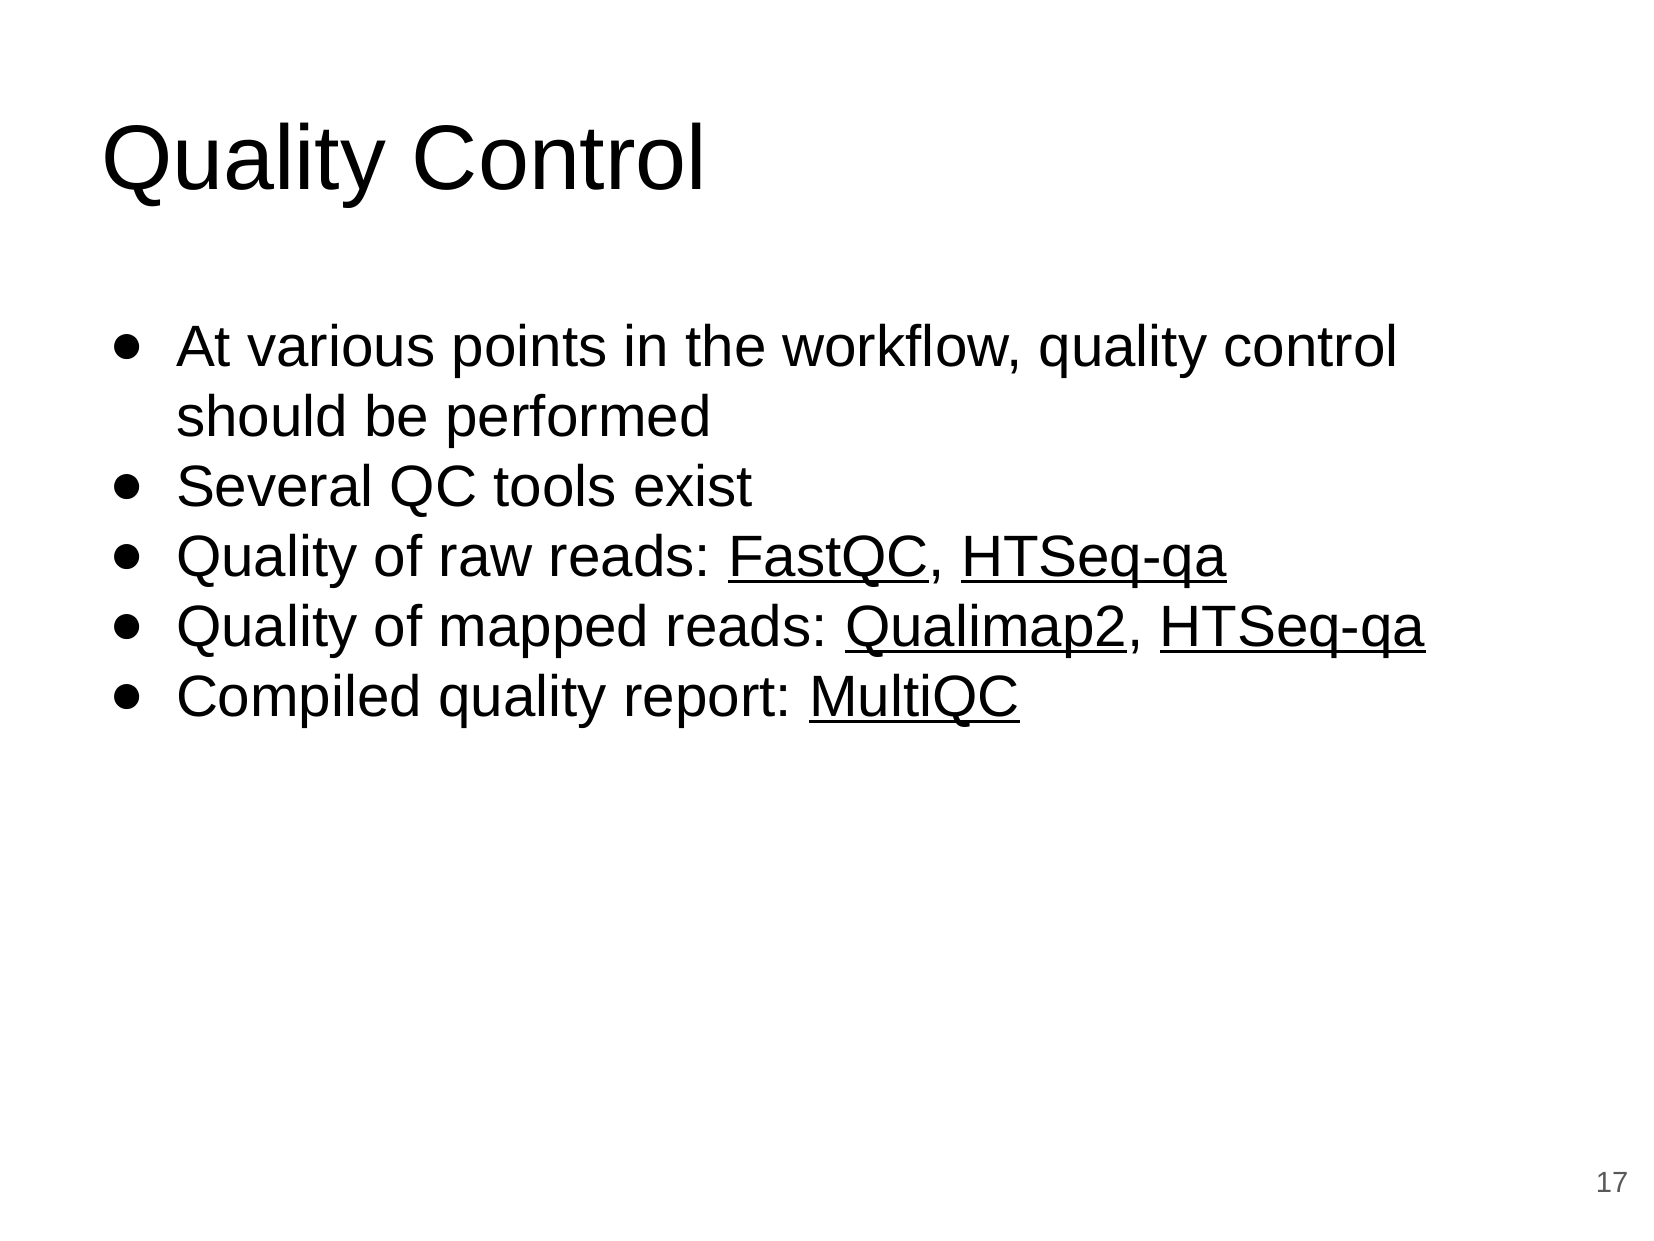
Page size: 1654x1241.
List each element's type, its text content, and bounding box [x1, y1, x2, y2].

slide_number <number> [1547, 1145, 1647, 1241]
title Quality Control [82, 49, 1571, 257]
list At various points in the workflow, quality control should be performed Several QC tools exist Quality of raw reads: FastQC, HTSeq-qa Quality of mapped reads: Qualimap2, HTSeq-qa Compiled quality report: MultiQC [82, 290, 1571, 1010]
